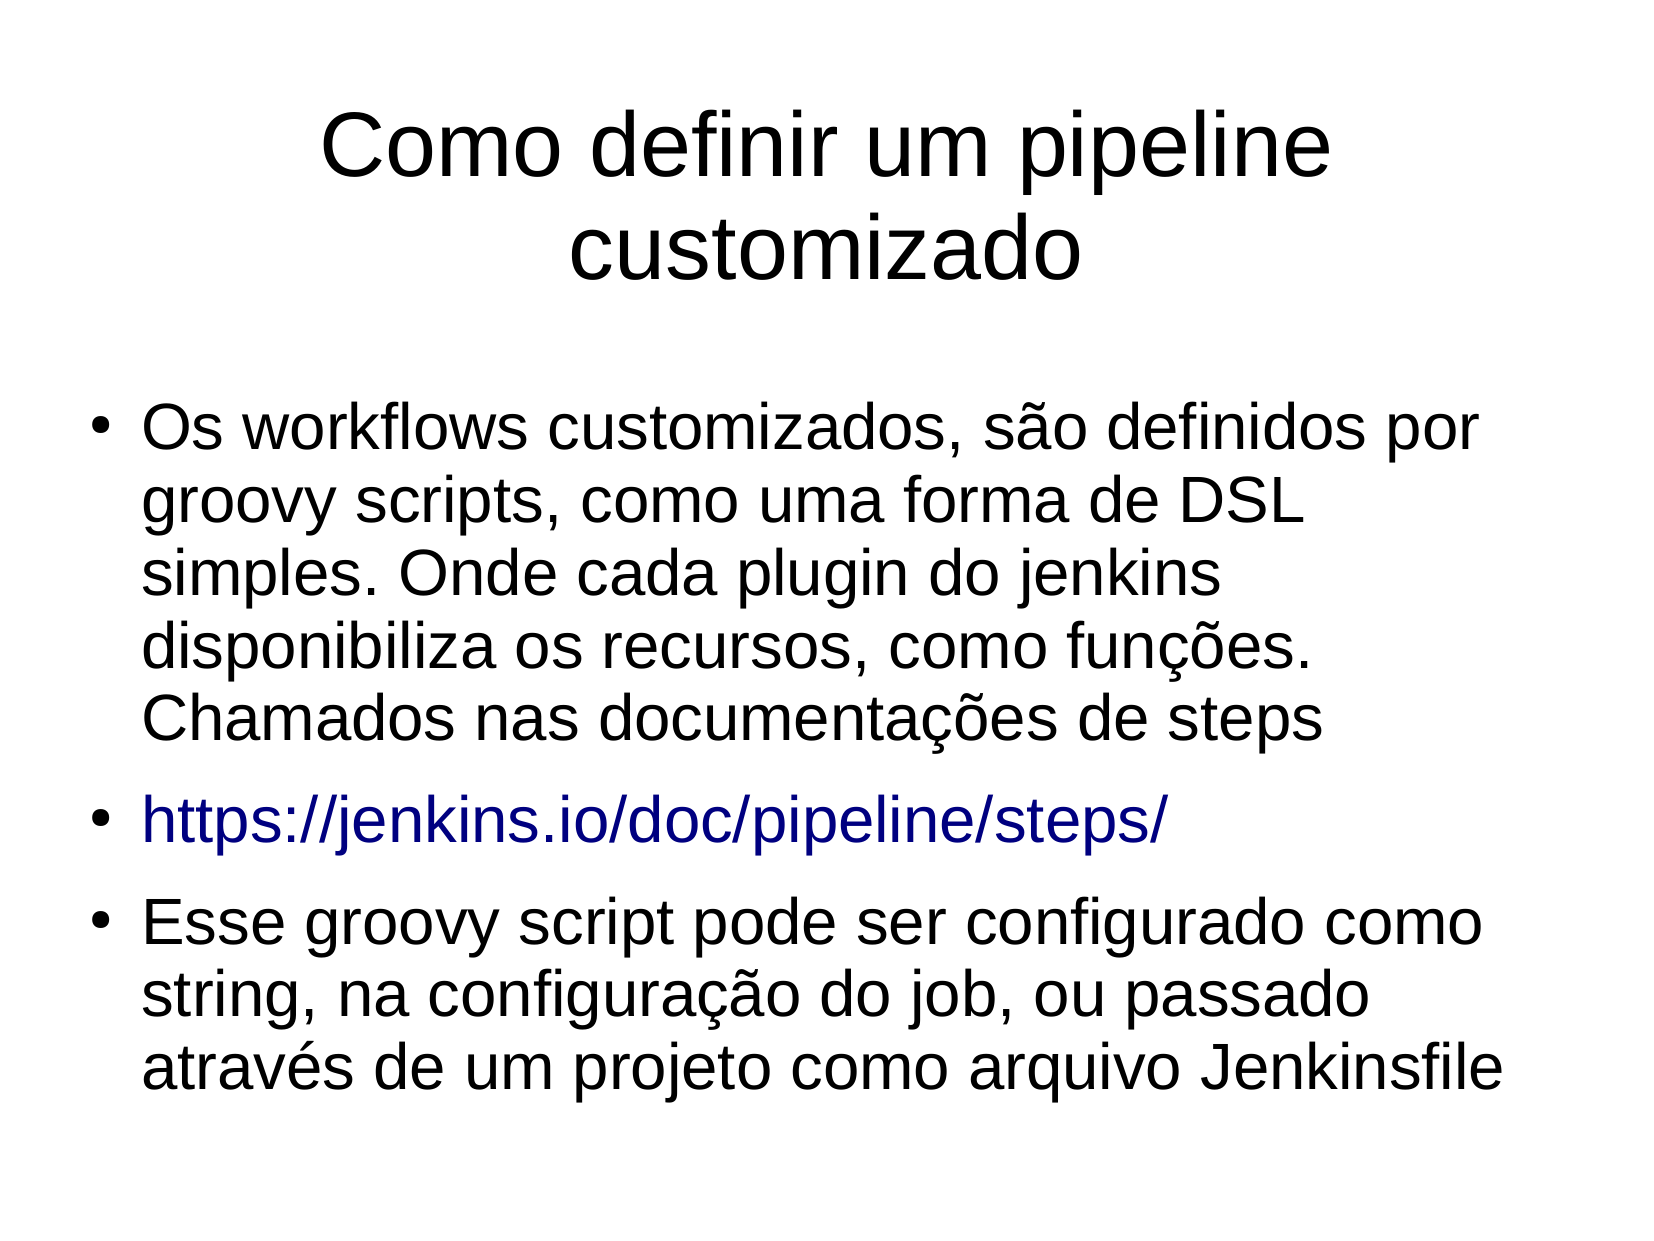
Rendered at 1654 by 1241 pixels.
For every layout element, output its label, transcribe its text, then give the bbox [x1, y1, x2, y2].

list Os workflows customizados, são definidos por groovy scripts, como uma forma de DSL simples. Onde cada plugin do jenkins disponibiliza os recursos, como funções. Chamados nas documentações de steps https://jenkins.io/doc/pipeline/steps/ Esse groovy script pode ser configurado como string, na configuração do job, ou passado através de um projeto como arquivo Jenkinsfile [71, 390, 1561, 1111]
title Como definir um pipeline customizado [82, 92, 1571, 301]
